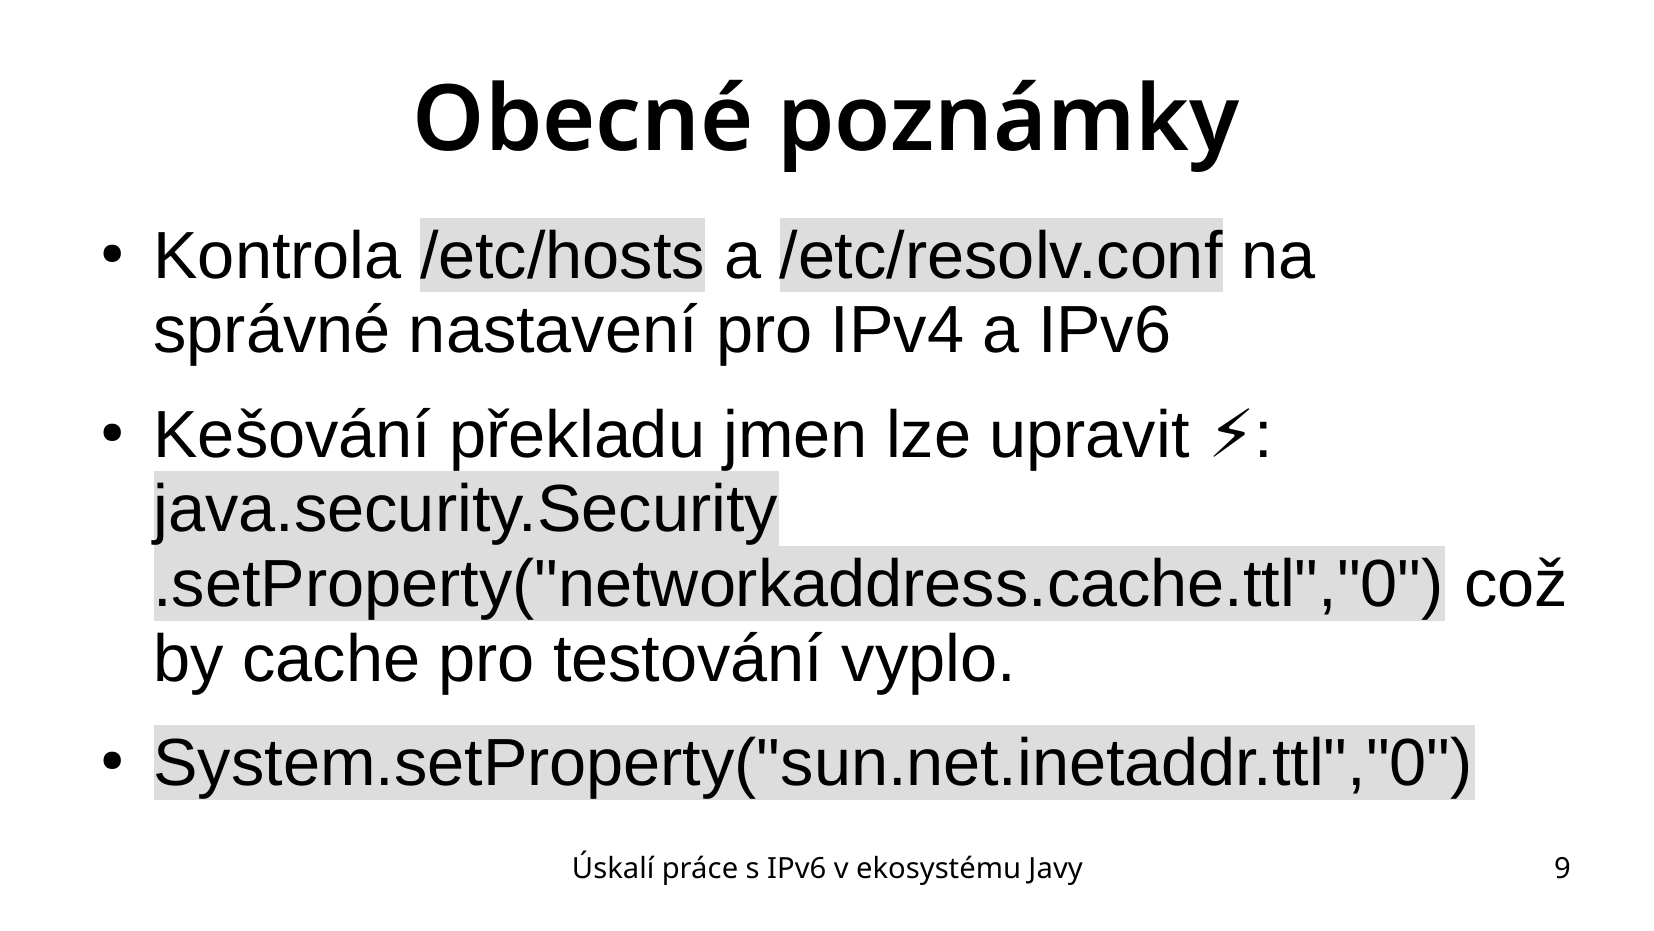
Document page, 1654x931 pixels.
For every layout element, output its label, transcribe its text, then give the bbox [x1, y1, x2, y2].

list Kontrola /etc/hosts a /etc/resolv.conf na správné nastavení pro IPv4 a IPv6 Kešování překladu jmen lze upravit ⚡: java.security.Security .setProperty("networkaddress.cache.ttl","0") což by cache pro testování vyplo. System.setProperty("sun.net.inetaddr.ttl","0") [82, 217, 1571, 826]
title Obecné poznámky [82, 37, 1571, 193]
